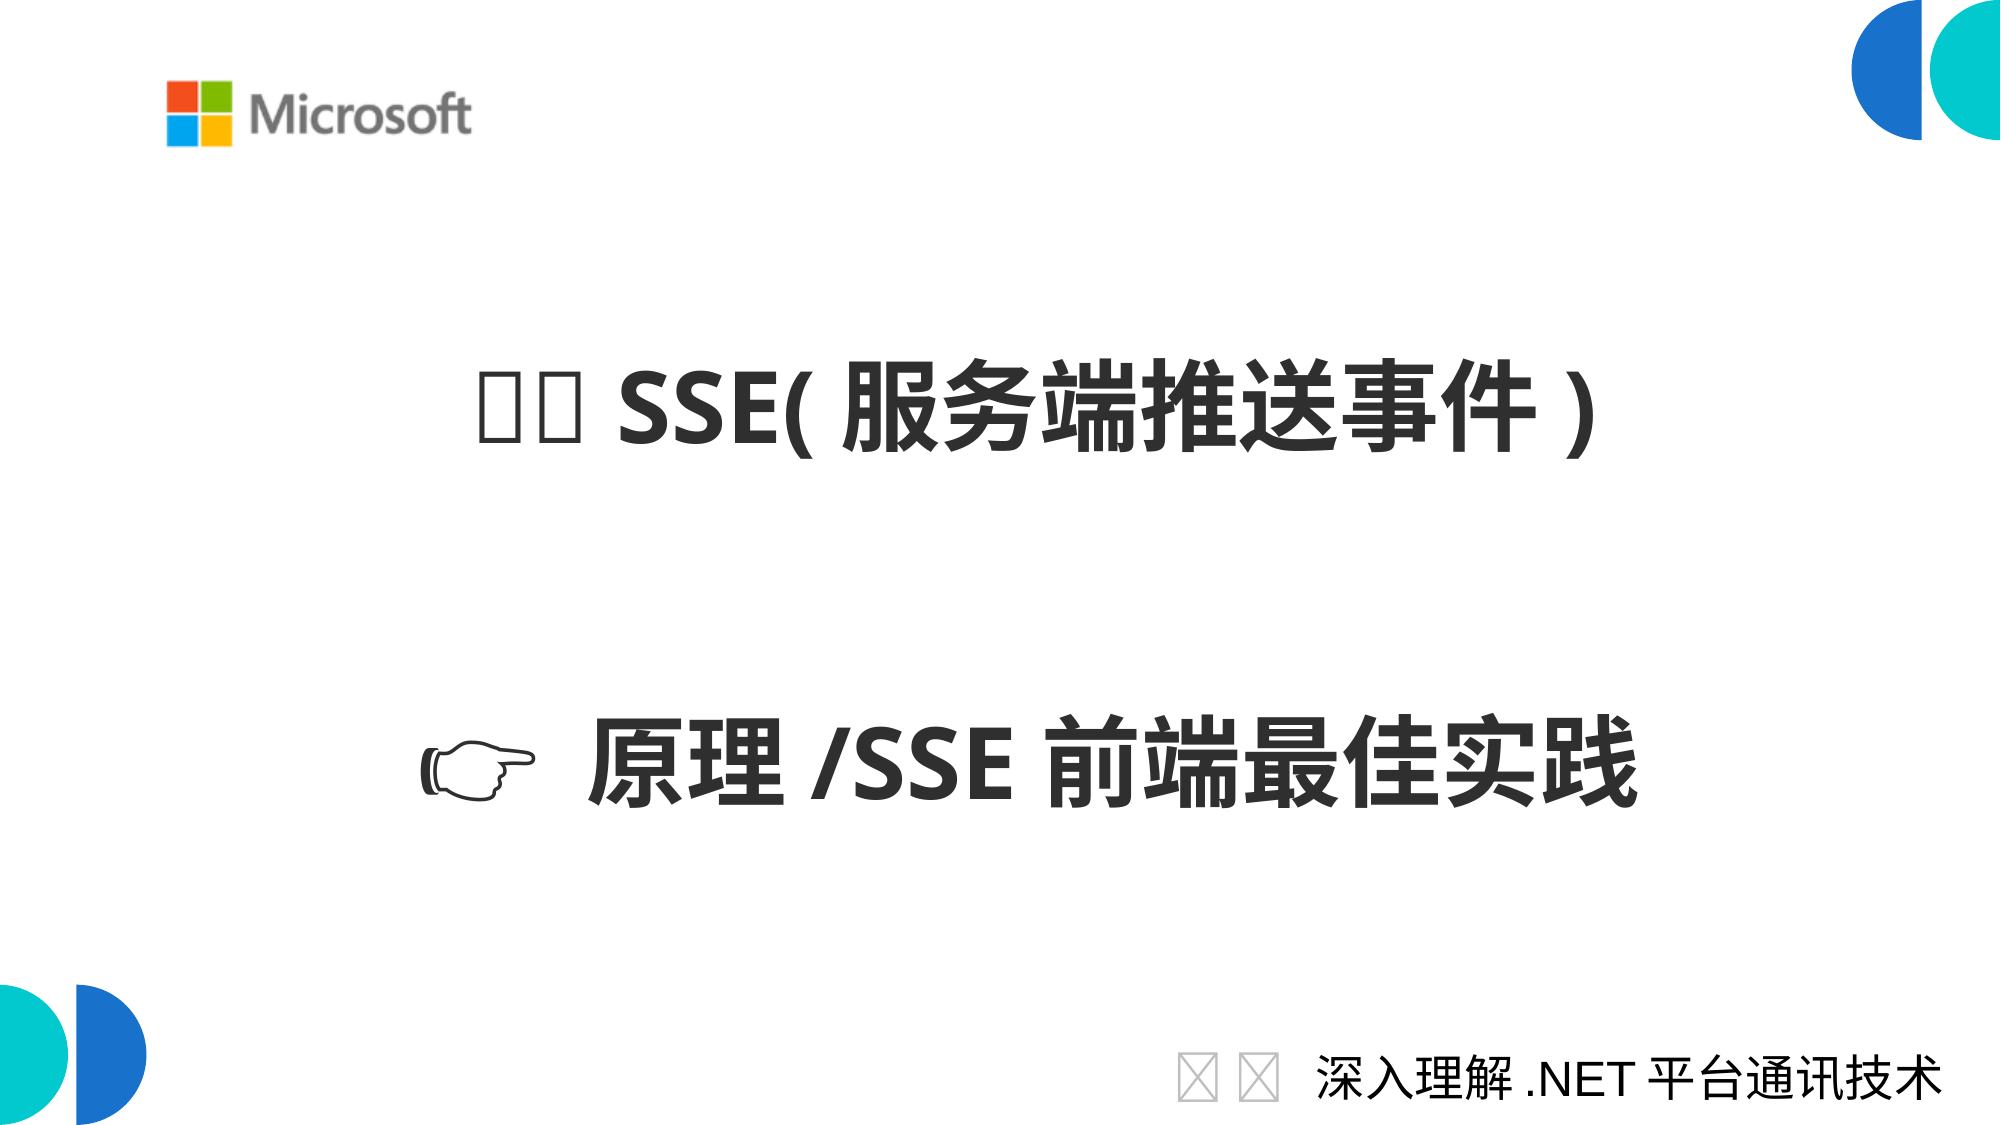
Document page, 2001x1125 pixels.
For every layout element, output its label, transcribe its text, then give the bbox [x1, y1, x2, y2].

title 👉 原理/SSE前端最佳实践 [167, 606, 1891, 913]
subtitle 🚀 🚀 深入理解.NET平台通讯技术 [1173, 1046, 1952, 1107]
title 🚀🚀 SSE(服务端推送事件) [172, 250, 1896, 556]
picture [85, 41, 552, 189]
